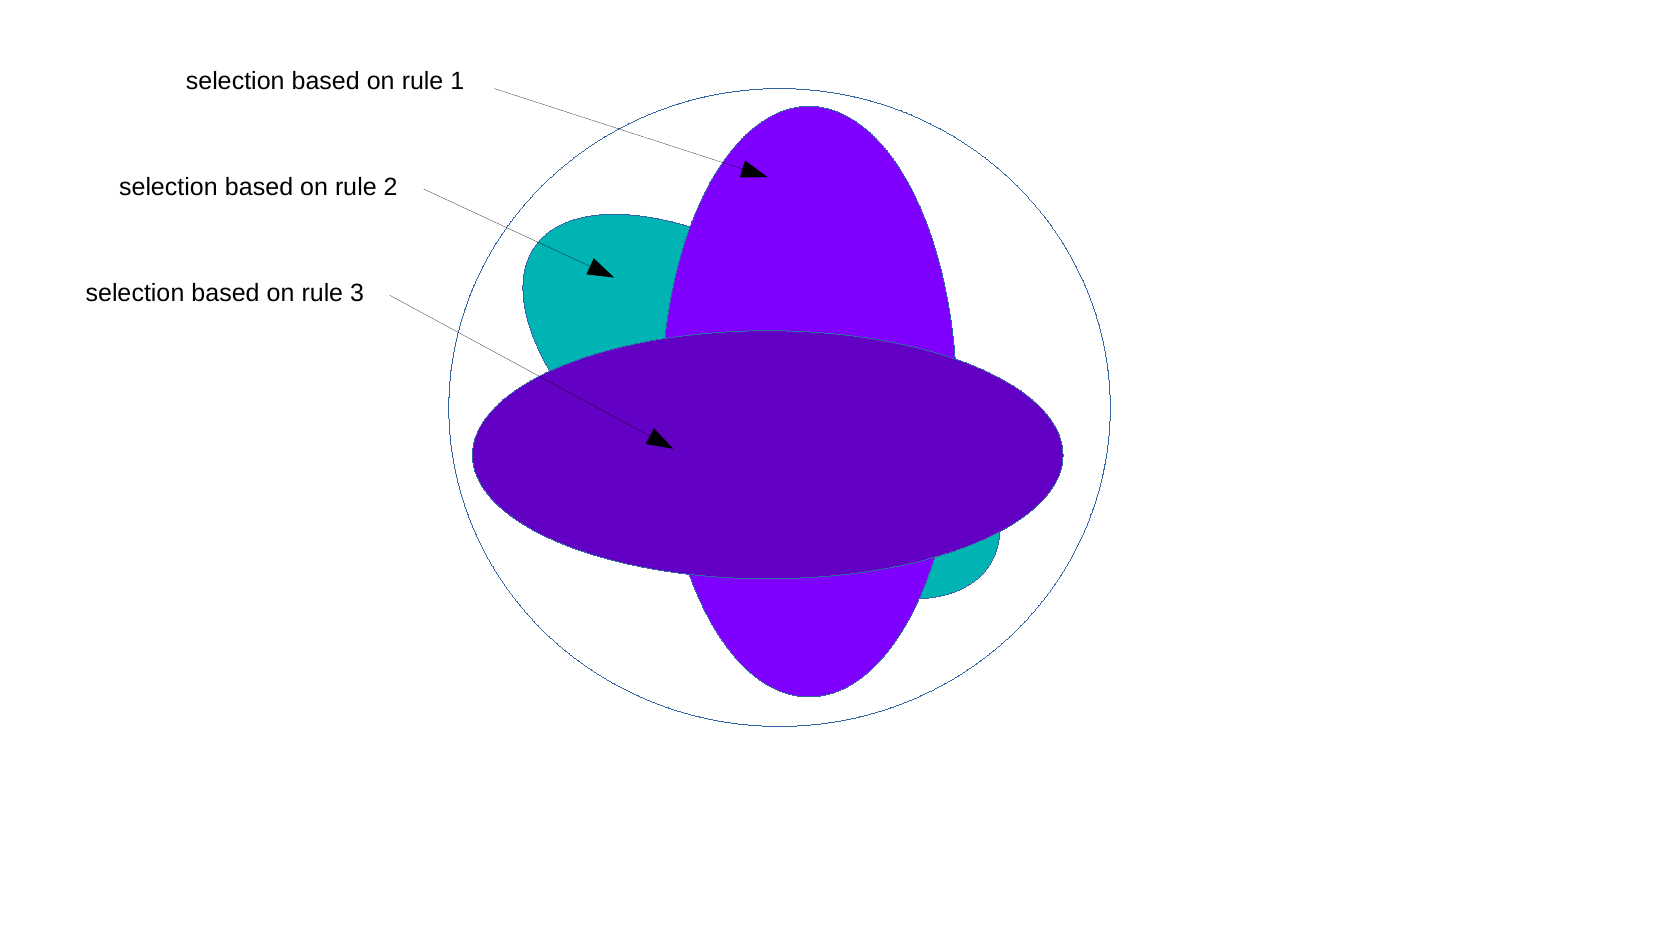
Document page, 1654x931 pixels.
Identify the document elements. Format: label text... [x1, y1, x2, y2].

text_box selection based on rule 3 [70, 271, 380, 315]
text_box selection based on rule 2 [104, 165, 414, 209]
text_box selection based on rule 1 [171, 59, 481, 102]
text_box [472, 106, 1064, 697]
